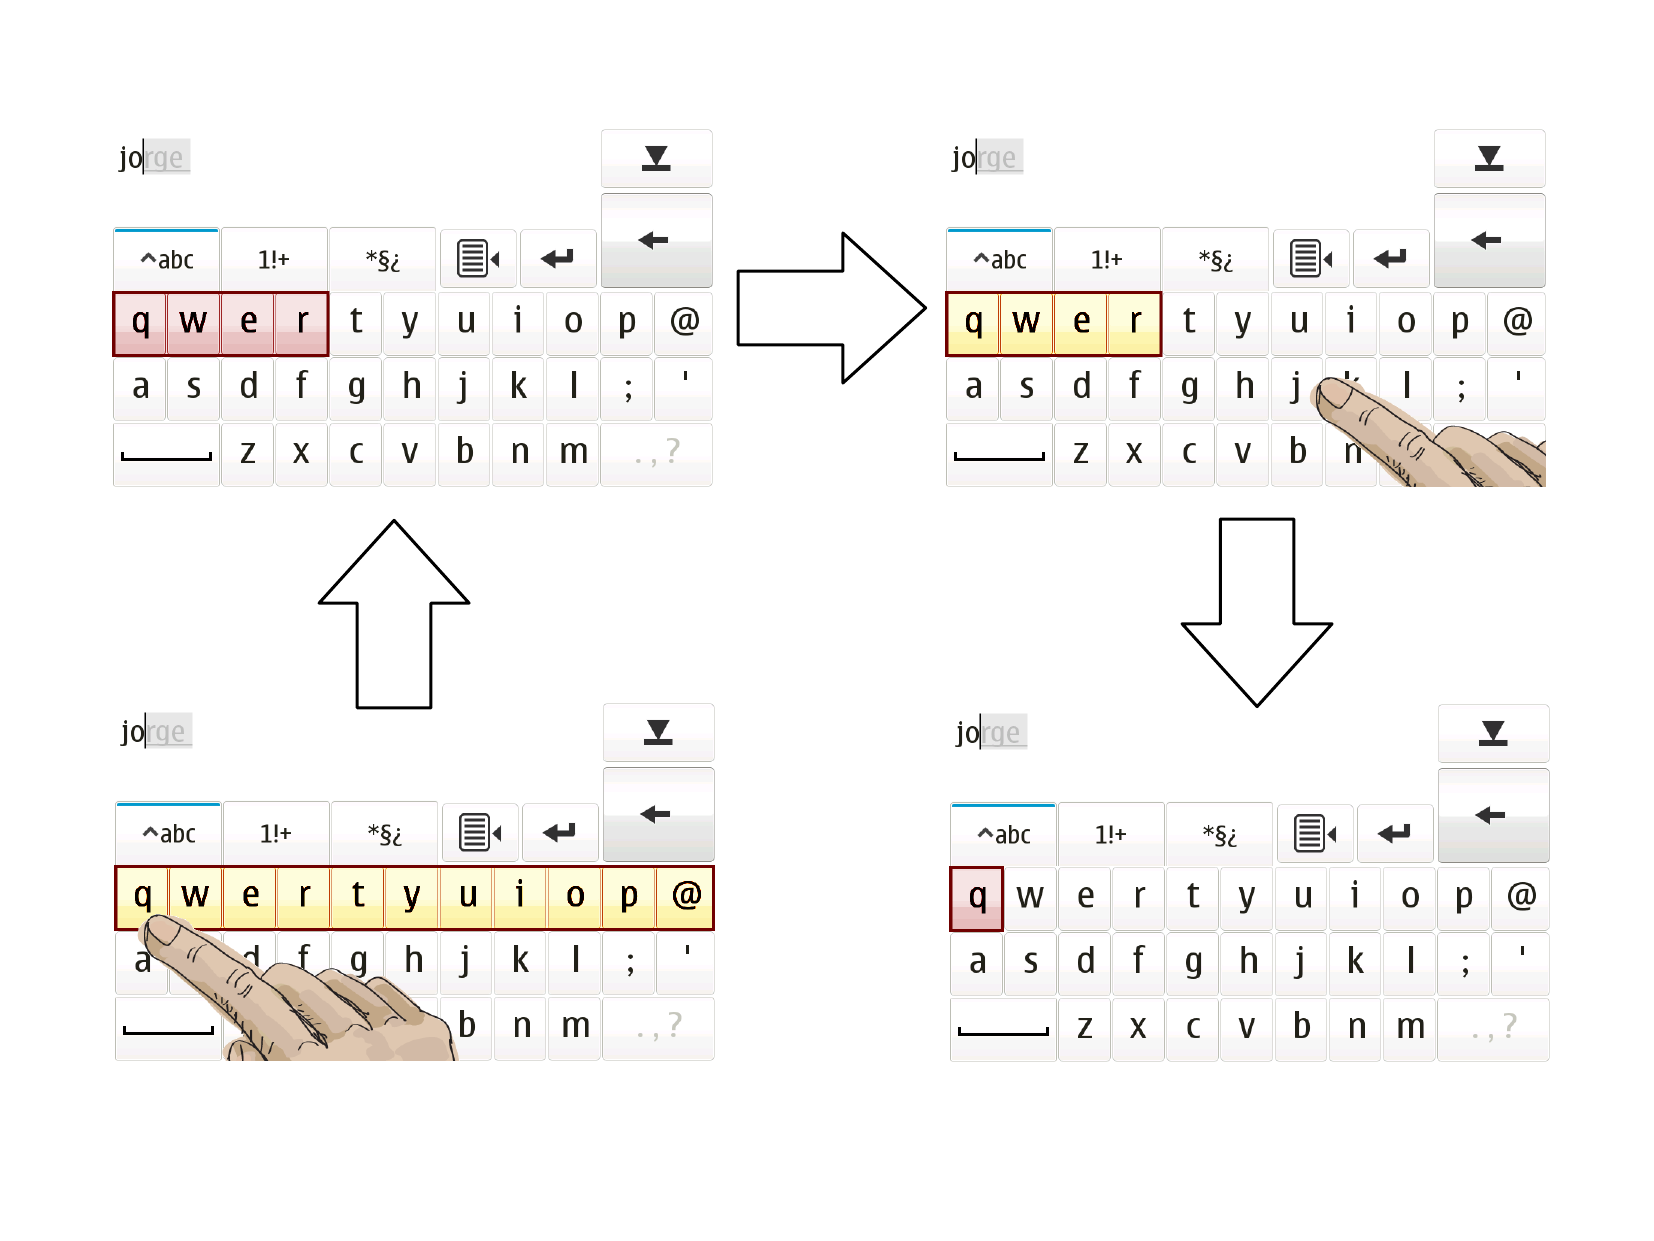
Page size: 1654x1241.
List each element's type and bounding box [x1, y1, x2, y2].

picture [949, 701, 1550, 1062]
picture [112, 126, 713, 487]
picture [114, 700, 715, 1061]
picture [945, 126, 1546, 487]
picture [359, 700, 429, 706]
